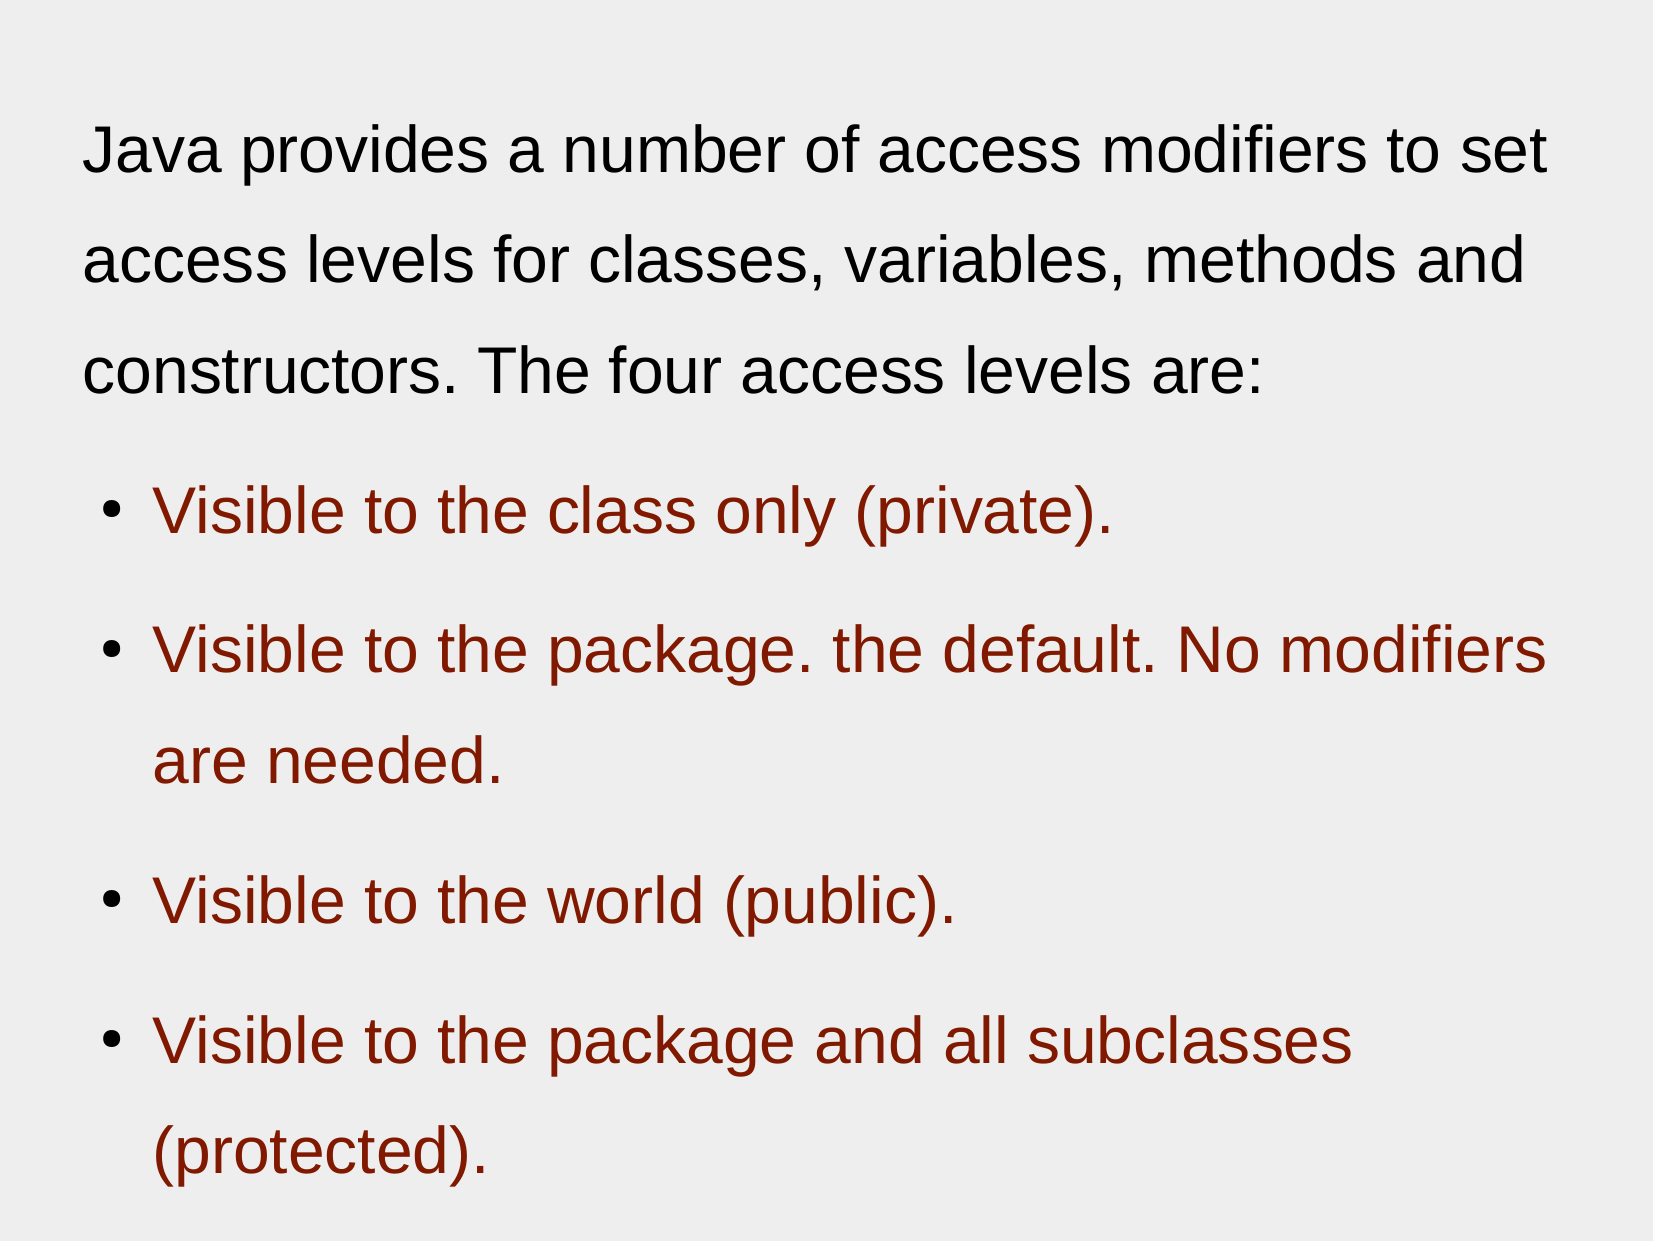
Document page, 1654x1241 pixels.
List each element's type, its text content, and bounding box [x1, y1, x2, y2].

list Java provides a number of access modifiers to set access levels for classes, variables, methods and constructors. The four access levels are: Visible to the class only (private). Visible to the package. the default. No modifiers are needed. Visible to the world (public). Visible to the package and all subclasses (protected). [82, 75, 1571, 1201]
